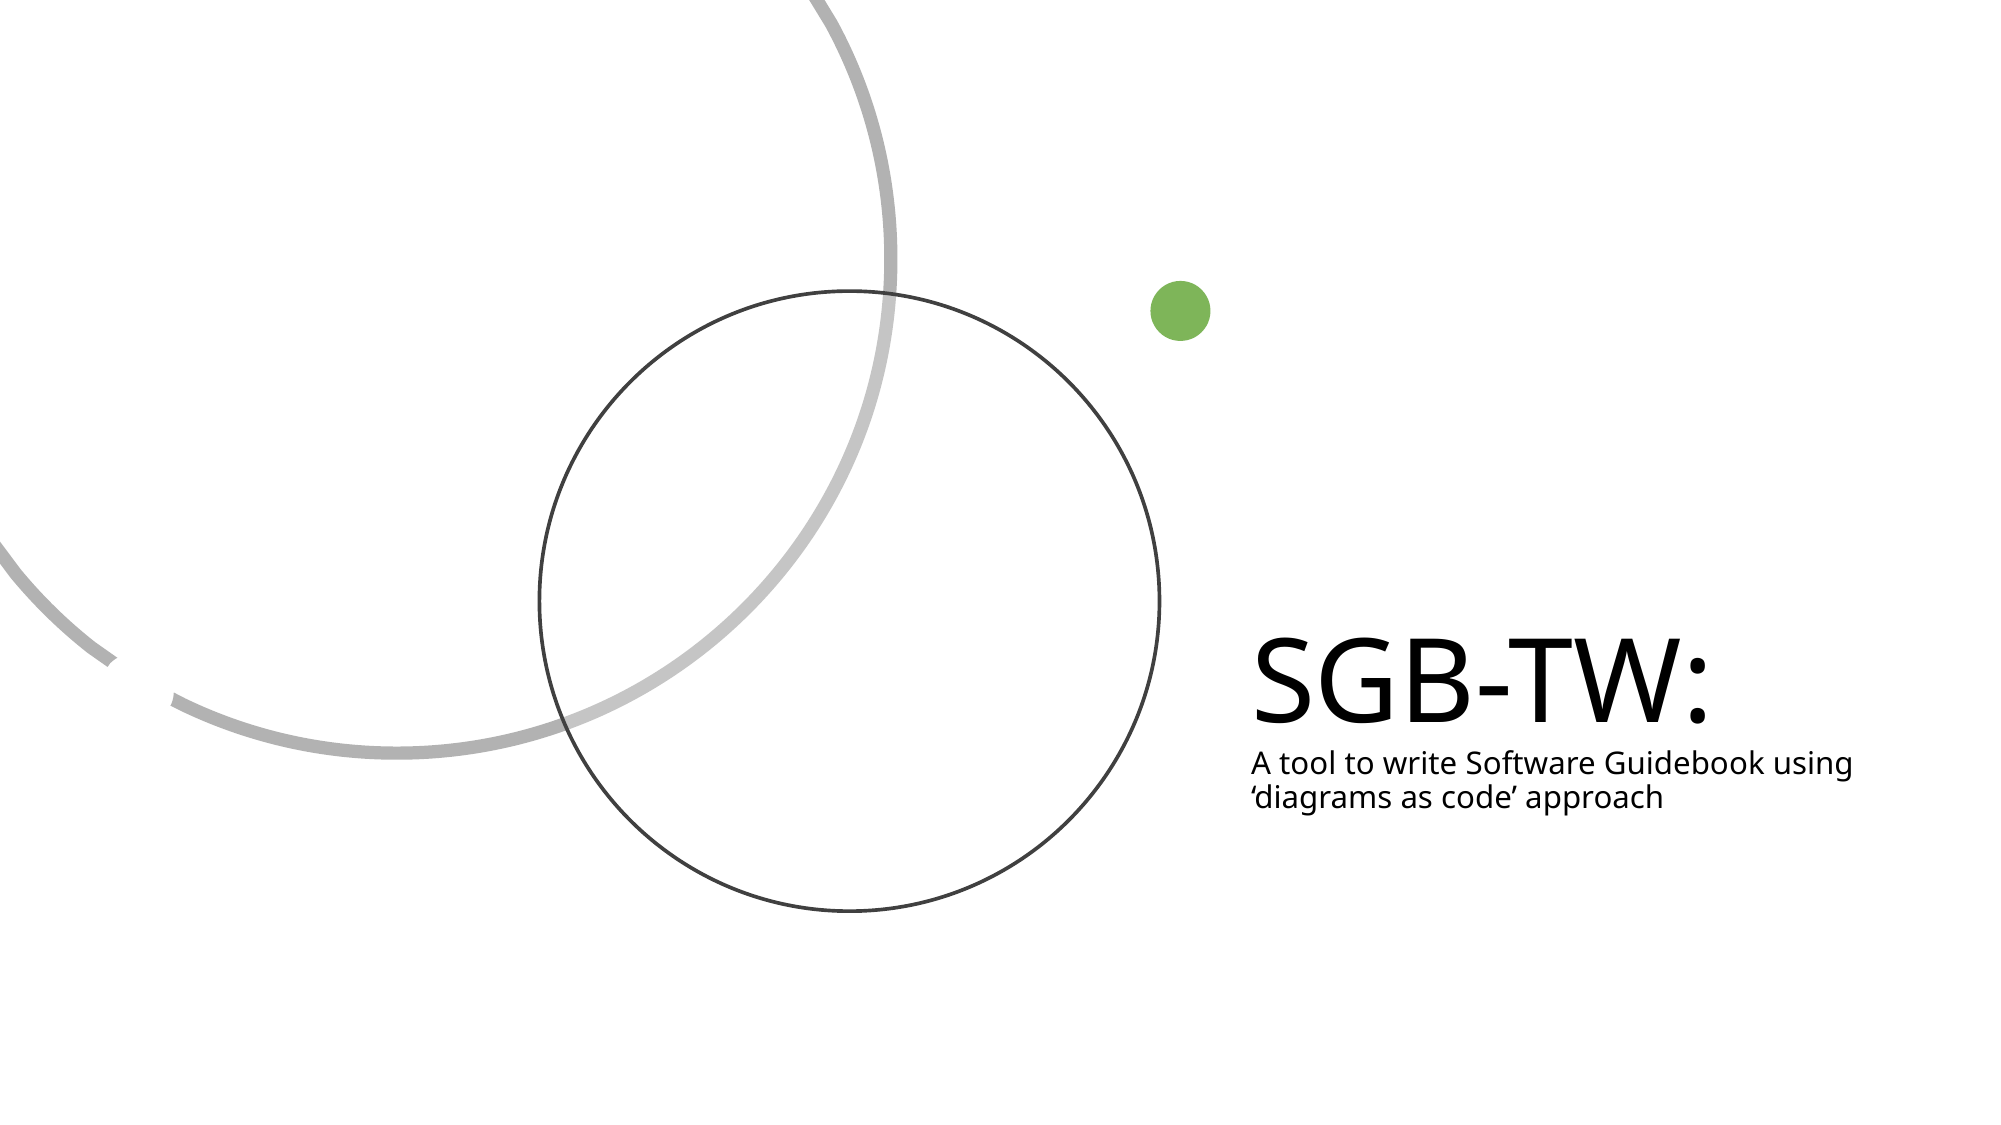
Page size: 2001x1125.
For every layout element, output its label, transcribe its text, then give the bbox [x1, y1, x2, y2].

title SGB-TW: A tool to write Software Guidebook using ‘diagrams as code’ approach [1236, 163, 1895, 823]
text_box [0, 0, 2000, 1125]
